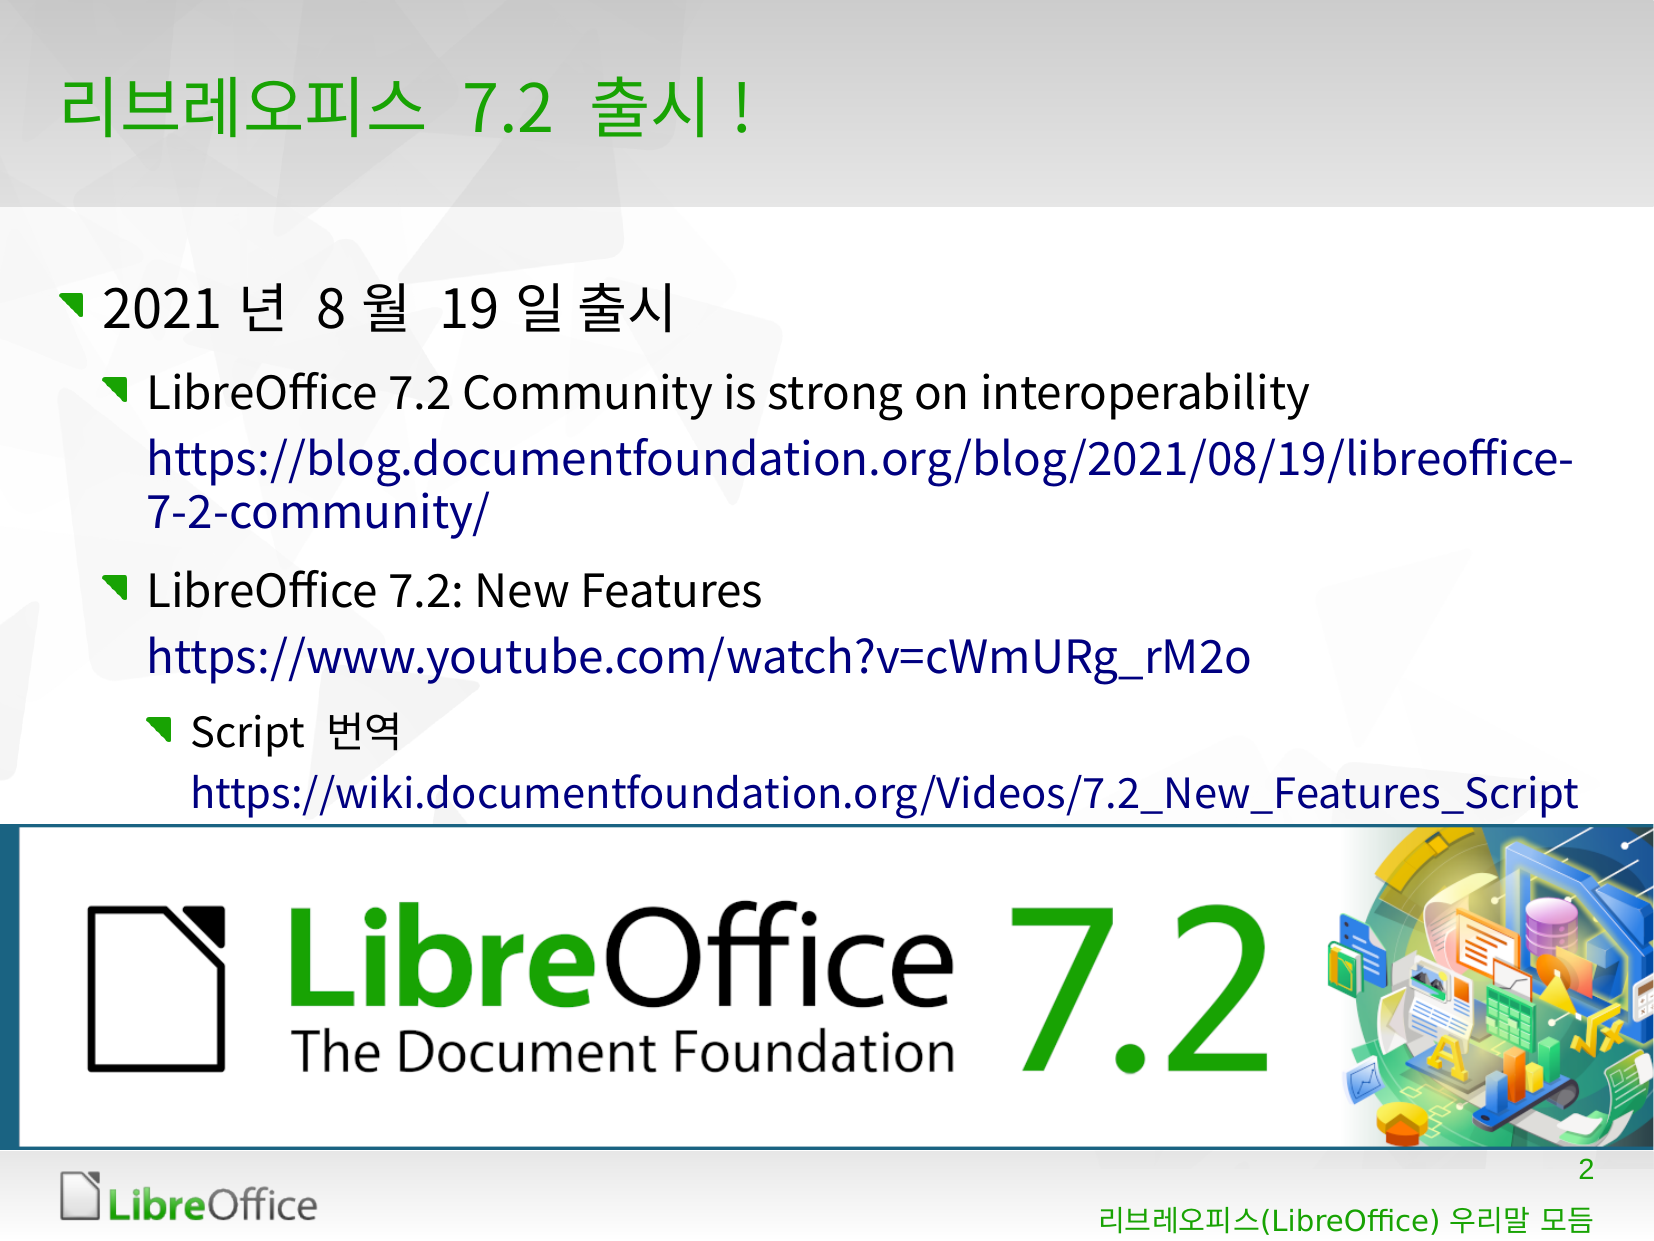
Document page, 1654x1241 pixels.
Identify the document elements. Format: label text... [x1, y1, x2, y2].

picture [0, 0, 1654, 1169]
list 2021년 8월 19일 출시 LibreOffice 7.2 Community is strong on interoperabilityhttps://blog.documentfoundation.org/blog/2021/08/19/libreoffice-7-2-community/ LibreOffice 7.2: New Features https://www.youtube.com/watch?v=cWmURg_rM2o Script 번역 https://wiki.documentfoundation.org/Videos/7.2_New_Features_Script [59, 265, 1595, 824]
title 리브레오피스 7.2 출시! [59, 29, 1595, 178]
picture [41, 1152, 337, 1240]
